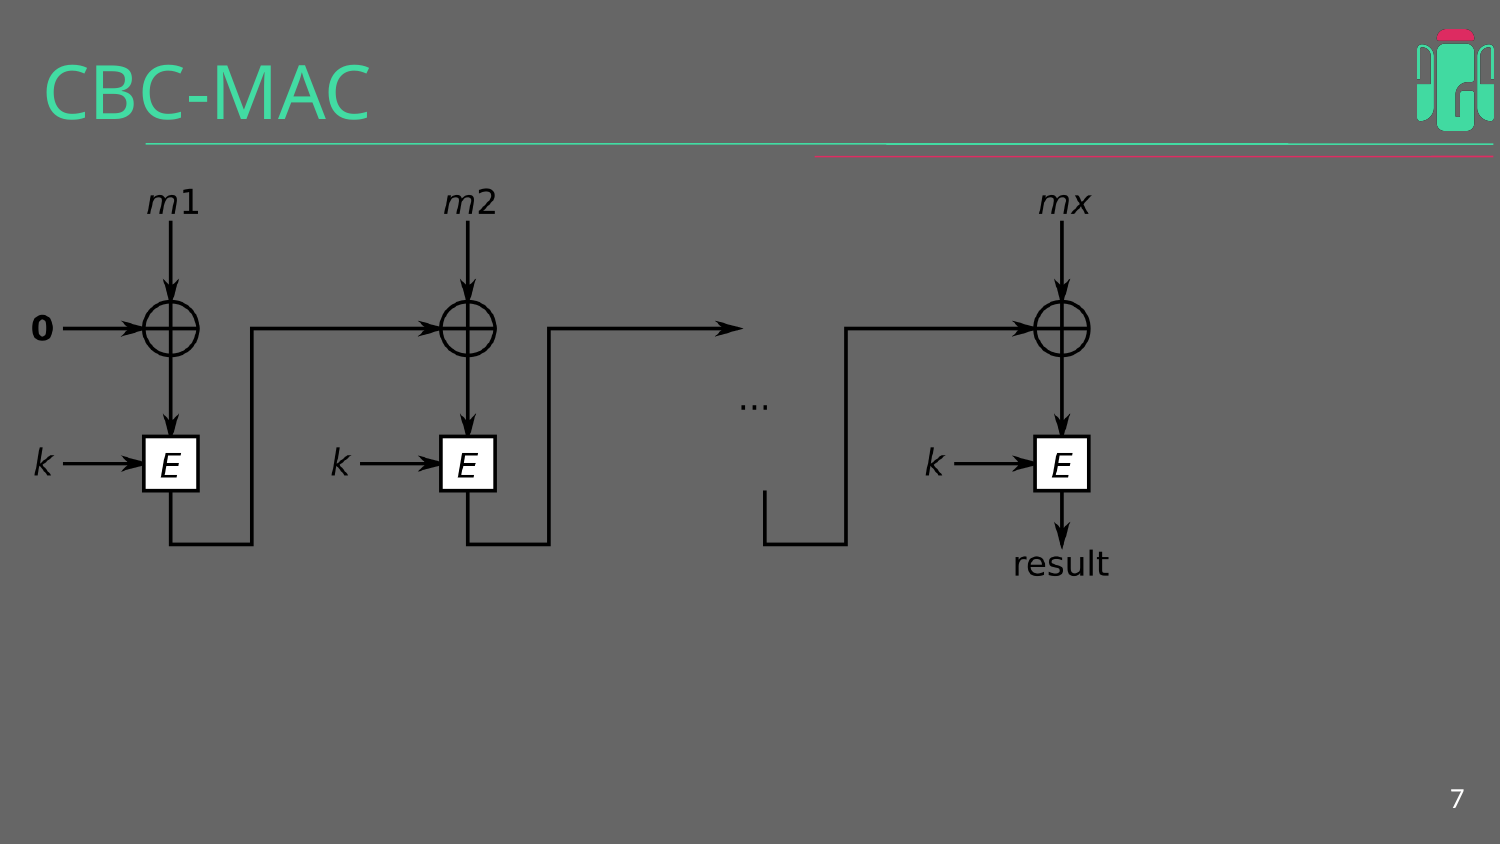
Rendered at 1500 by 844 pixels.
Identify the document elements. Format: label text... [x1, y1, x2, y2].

picture [1417, 29, 1494, 131]
slide_number <number> [1389, 764, 1480, 830]
picture [27, 182, 1113, 582]
title CBC-MAC [27, 29, 1374, 131]
